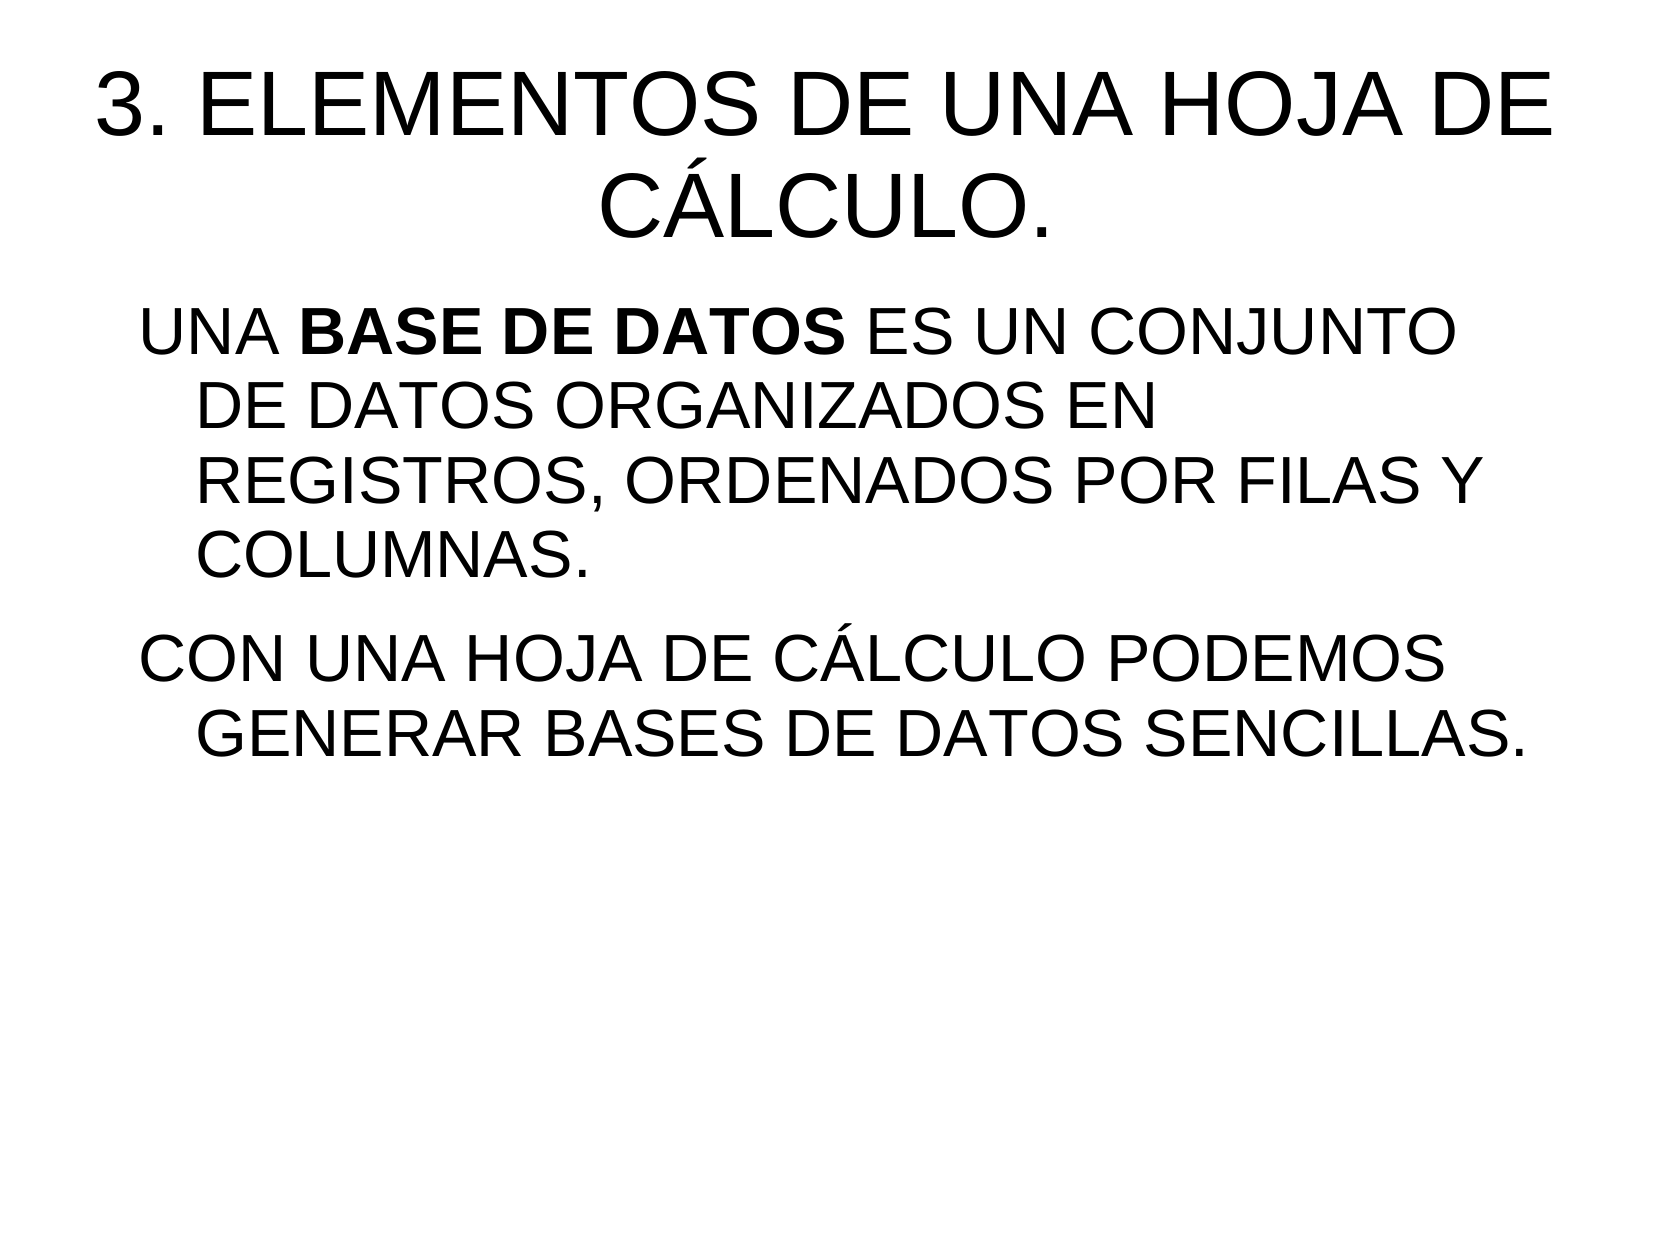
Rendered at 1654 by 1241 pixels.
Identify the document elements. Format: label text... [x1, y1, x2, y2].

title 3. ELEMENTOS DE UNA HOJA DE CÁLCULO. [82, 47, 1571, 259]
list UNA BASE DE DATOS ES UN CONJUNTO DE DATOS ORGANIZADOS EN REGISTROS, ORDENADOS POR FILAS Y COLUMNAS. CON UNA HOJA DE CÁLCULO PODEMOS GENERAR BASES DE DATOS SENCILLAS. [82, 290, 1571, 1109]
